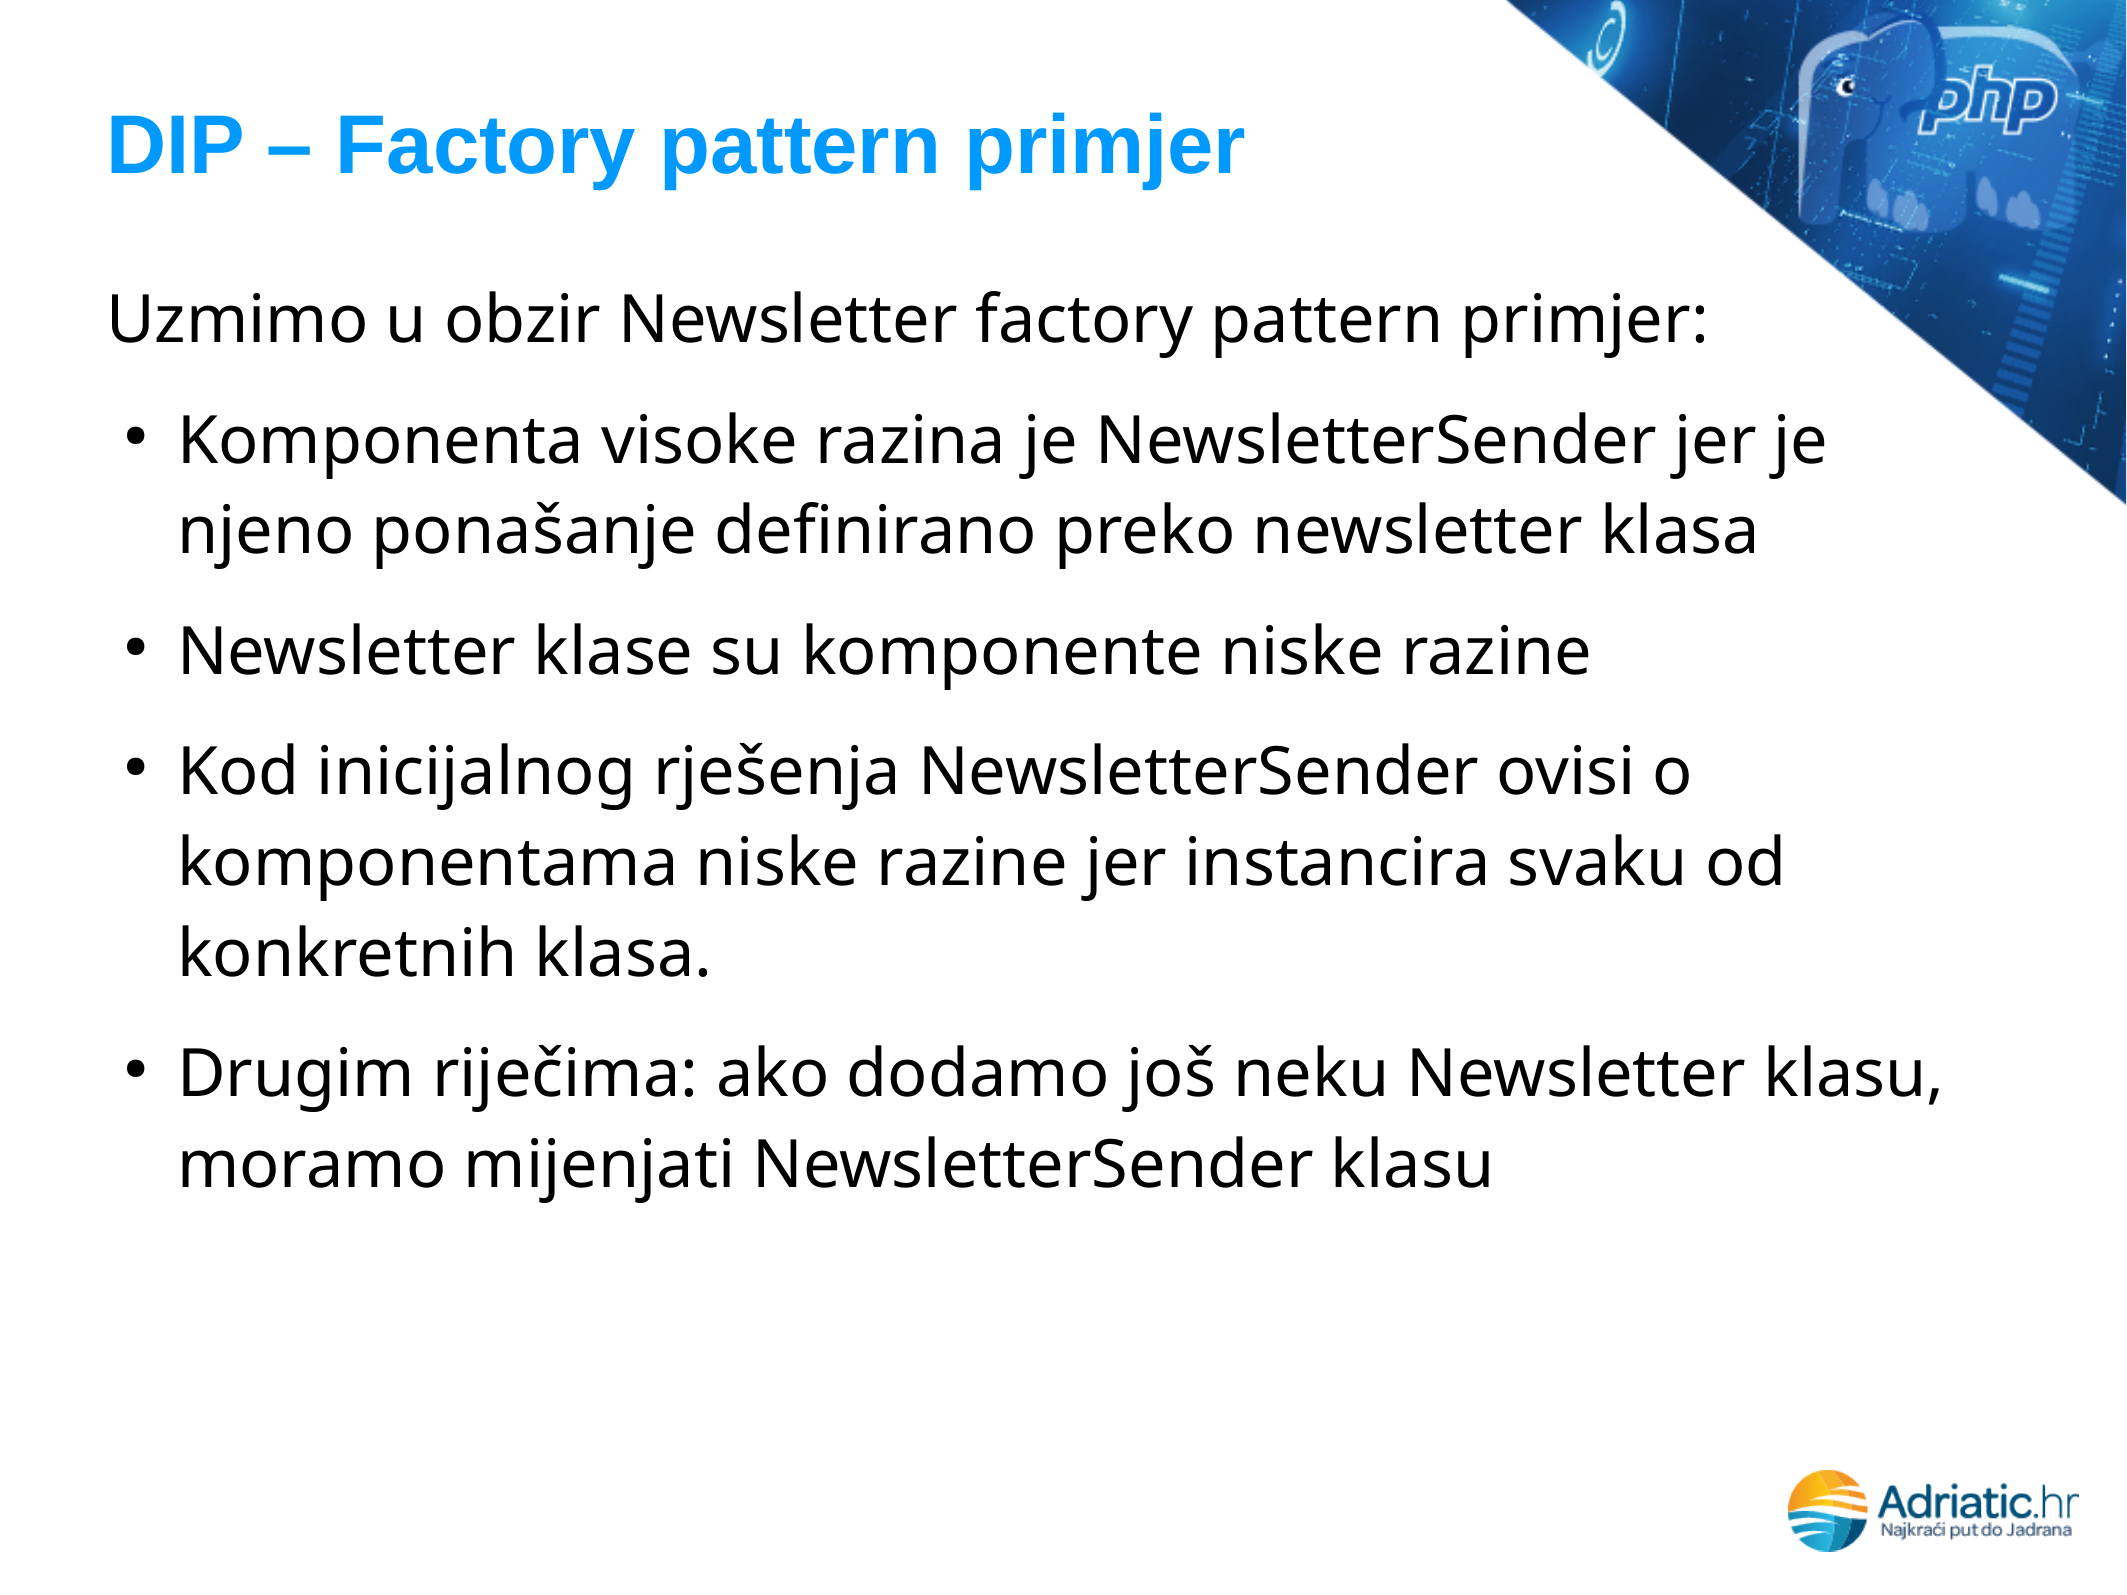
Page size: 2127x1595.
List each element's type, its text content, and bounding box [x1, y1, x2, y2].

list Uzmimo u obzir Newsletter factory pattern primjer: Komponenta visoke razina je NewsletterSender jer je njeno ponašanje definirano preko newsletter klasa Newsletter klase su komponente niske razine Kod inicijalnog rješenja NewsletterSender ovisi o komponentama niske razine jer instancira svaku od konkretnih klasa. Drugim riječima: ako dodamo još neku Newsletter klasu, moramo mijenjati NewsletterSender klasu [106, 271, 2020, 1453]
picture [1505, 0, 2127, 625]
title DIP – Factory pattern primjer [106, 70, 1630, 219]
picture [1788, 1470, 2079, 1552]
